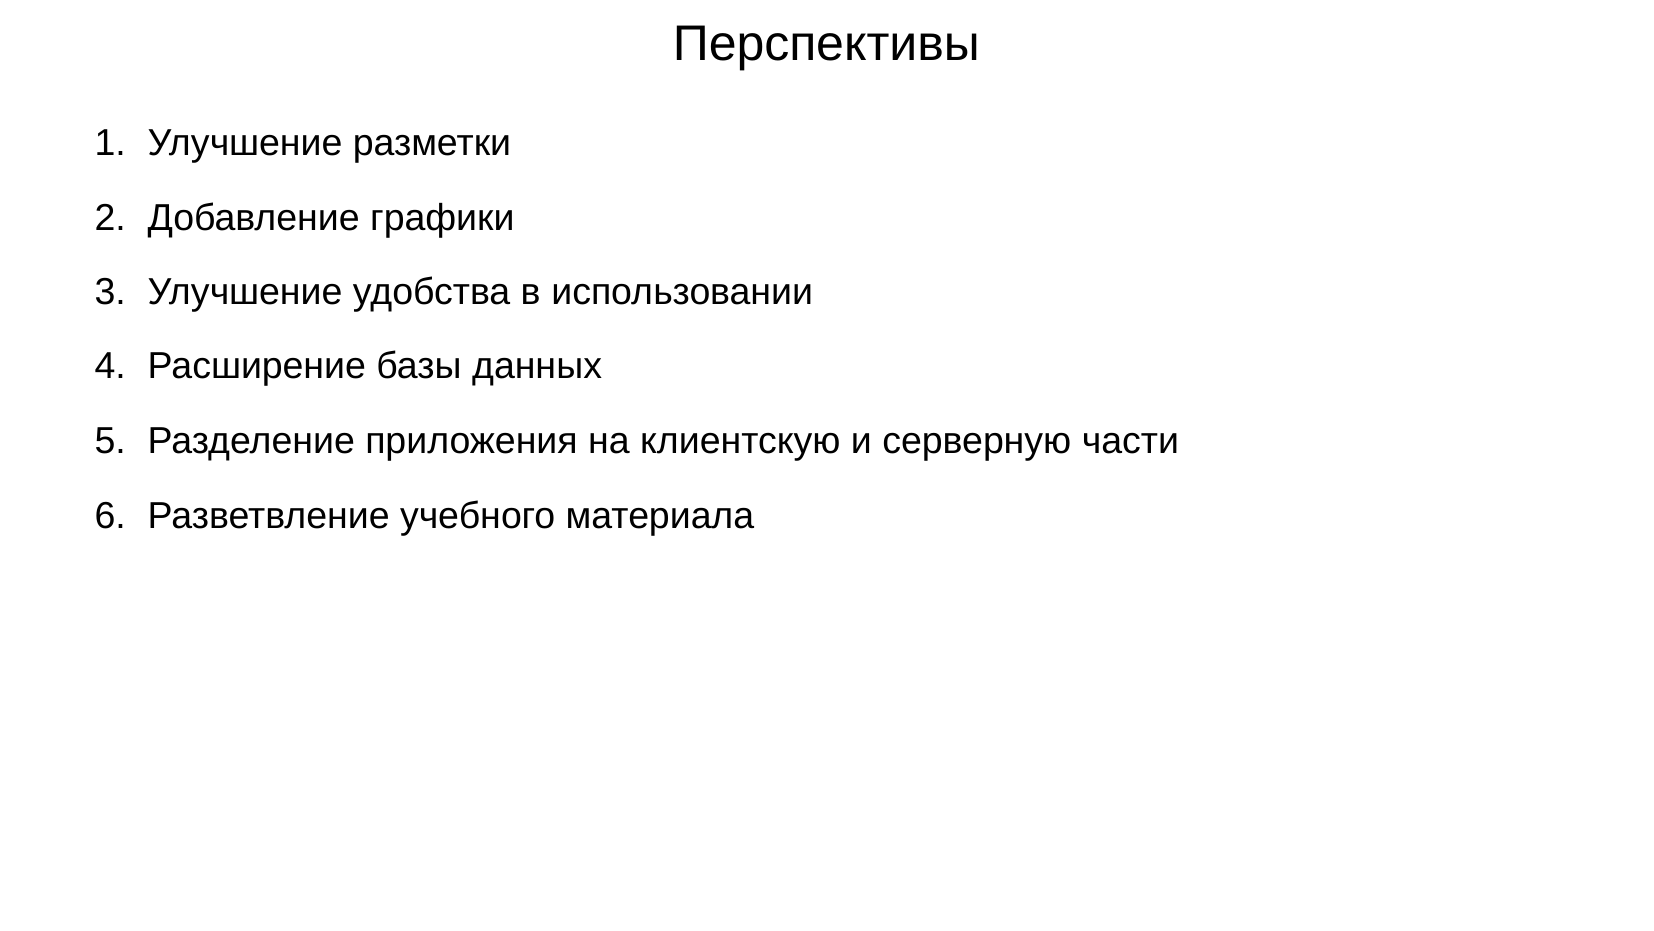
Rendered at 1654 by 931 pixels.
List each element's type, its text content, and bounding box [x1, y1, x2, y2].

list Улучшение разметки Добавление графики Улучшение удобства в использовании Расширение базы данных Разделение приложения на клиентскую и серверную части Разветвление учебного материала [76, 117, 1565, 658]
title Перспективы [82, 0, 1571, 118]
